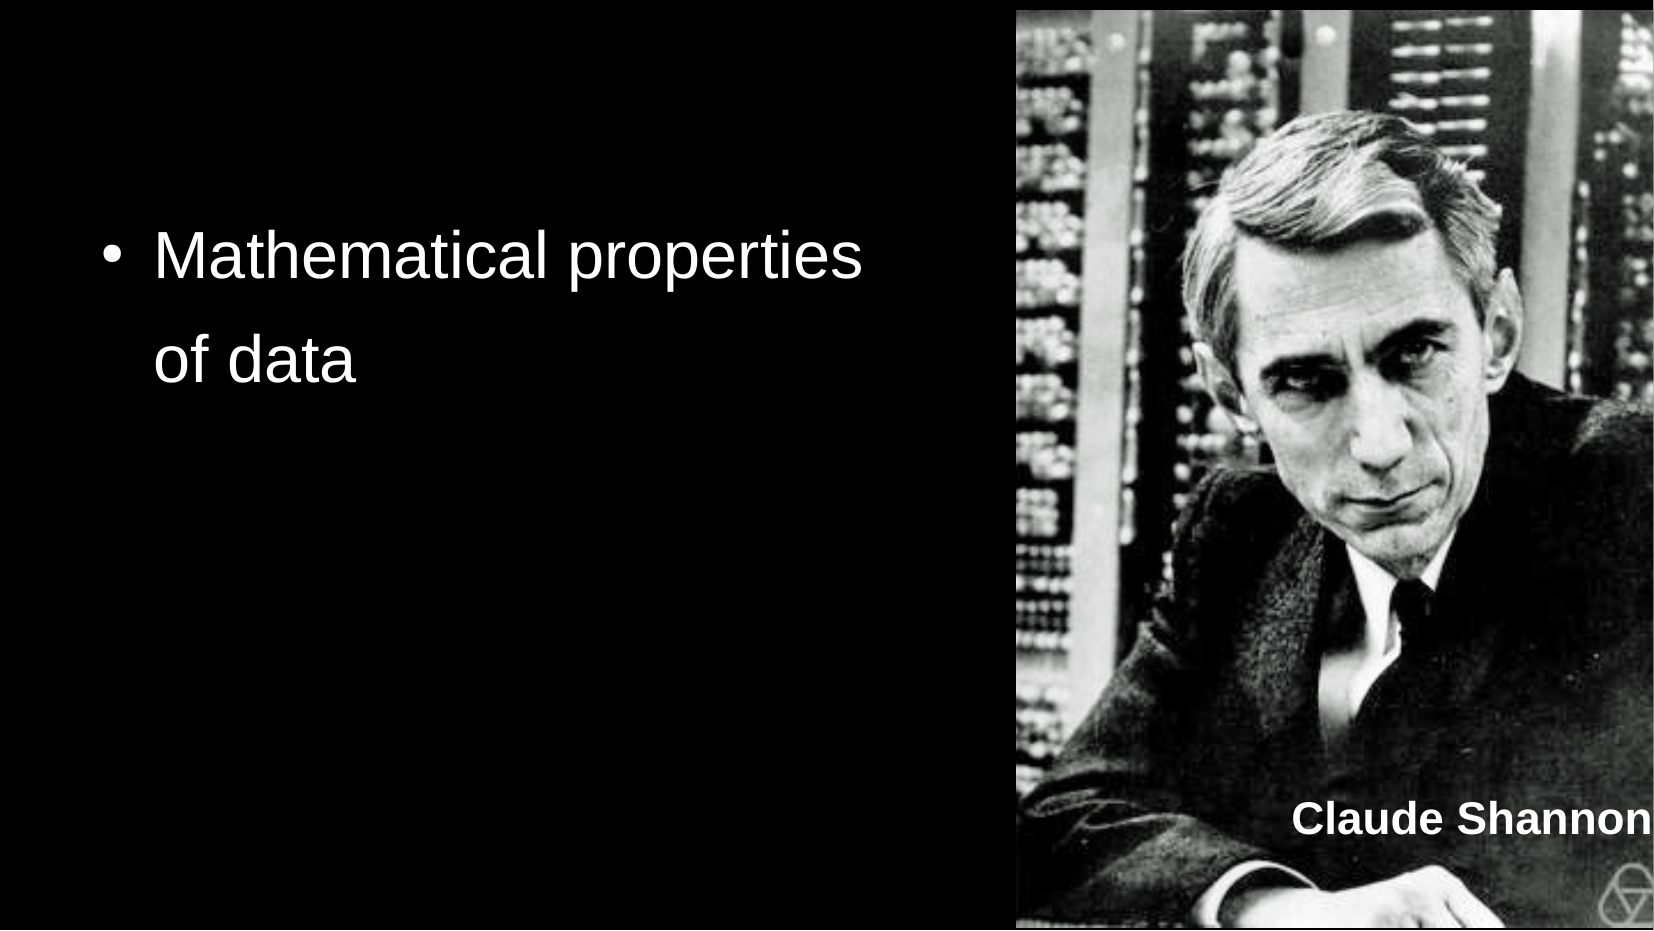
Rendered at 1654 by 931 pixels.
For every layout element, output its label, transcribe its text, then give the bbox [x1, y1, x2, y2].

text_box Claude Shannon [1276, 785, 1654, 901]
list Mathematical properties of data [82, 217, 1016, 758]
picture [1016, 10, 1654, 928]
